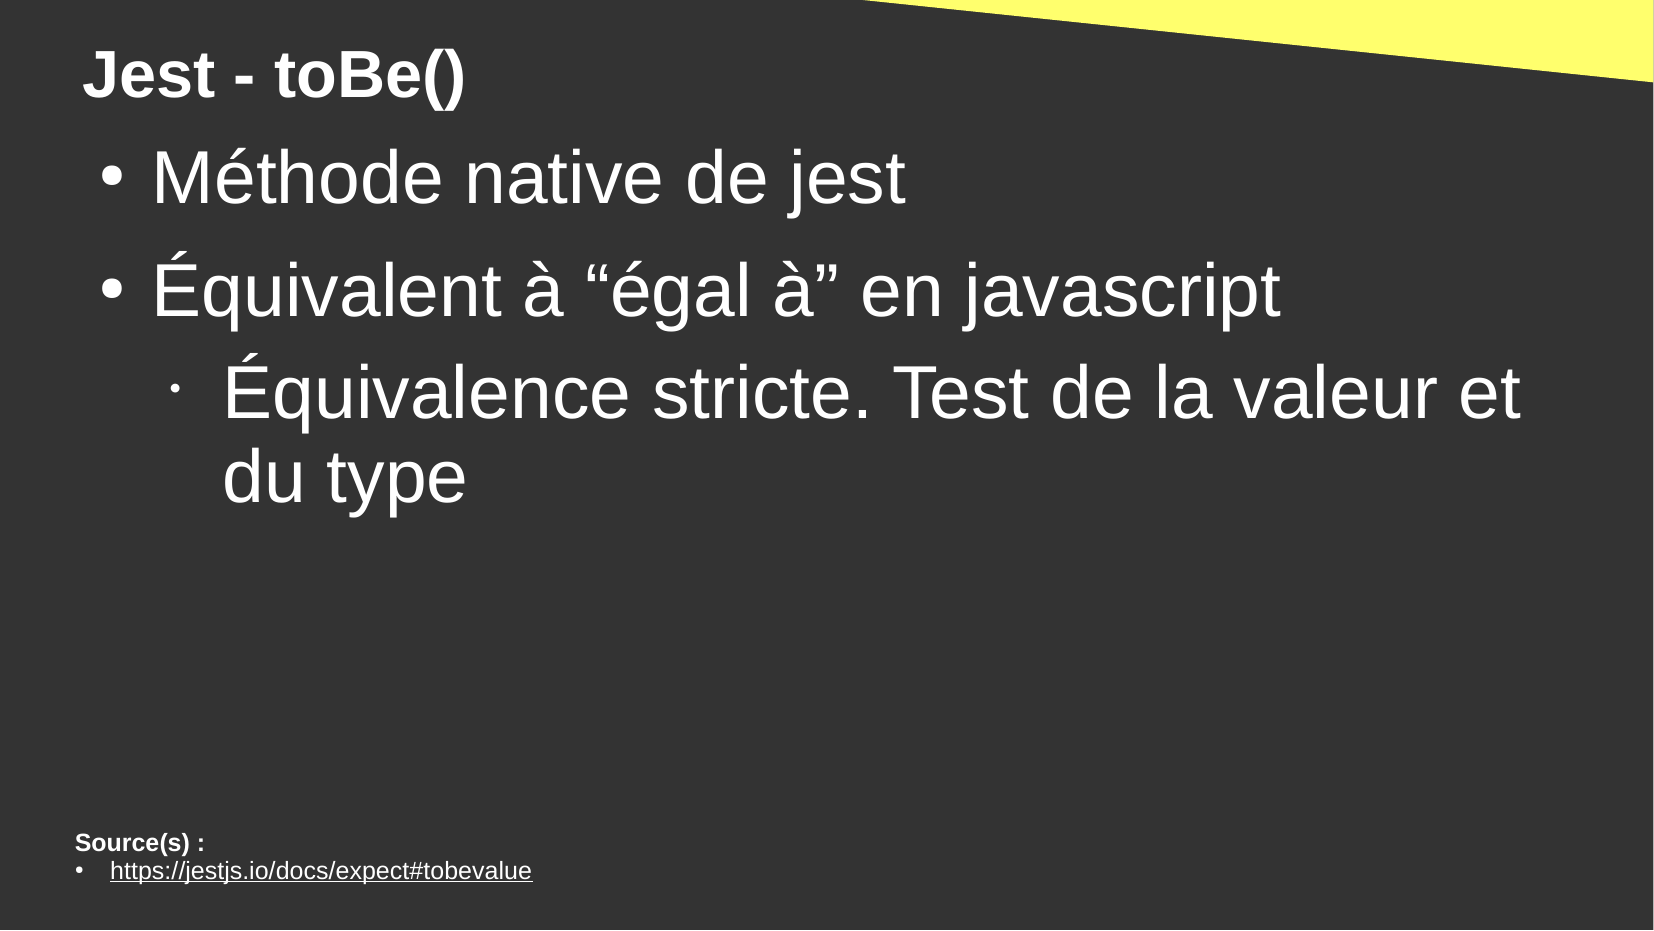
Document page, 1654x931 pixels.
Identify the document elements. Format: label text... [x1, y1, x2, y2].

title Jest - toBe() [82, 37, 799, 114]
list Méthode native de jest Équivalent à “égal à” en javascript Équivalence stricte. Test de la valeur et du type [80, 135, 1619, 721]
text_box Source(s) : https://jestjs.io/docs/expect#tobevalue [60, 821, 1546, 906]
text_box [862, 0, 1654, 83]
